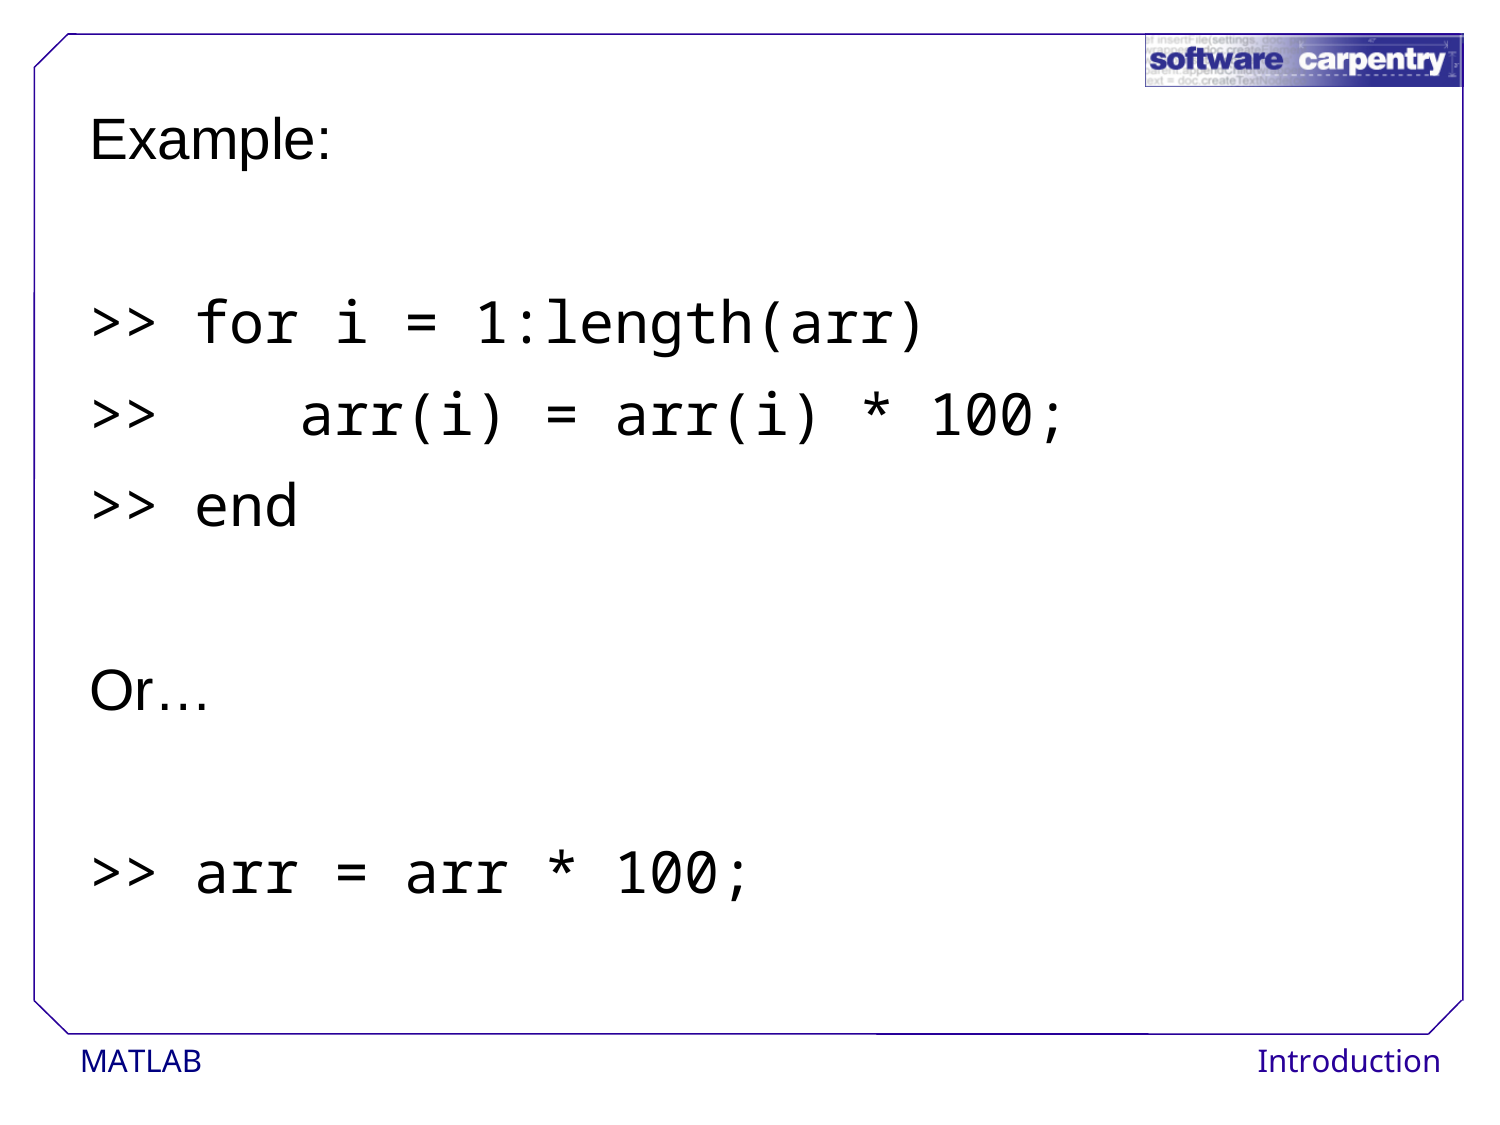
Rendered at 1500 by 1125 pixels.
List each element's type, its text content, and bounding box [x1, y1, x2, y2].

picture [1145, 33, 1464, 87]
list Example: >> for i = 1:length(arr) >> arr(i) = arr(i) * 100; >> end Or… >> arr = arr * 100; [75, 99, 1426, 1013]
